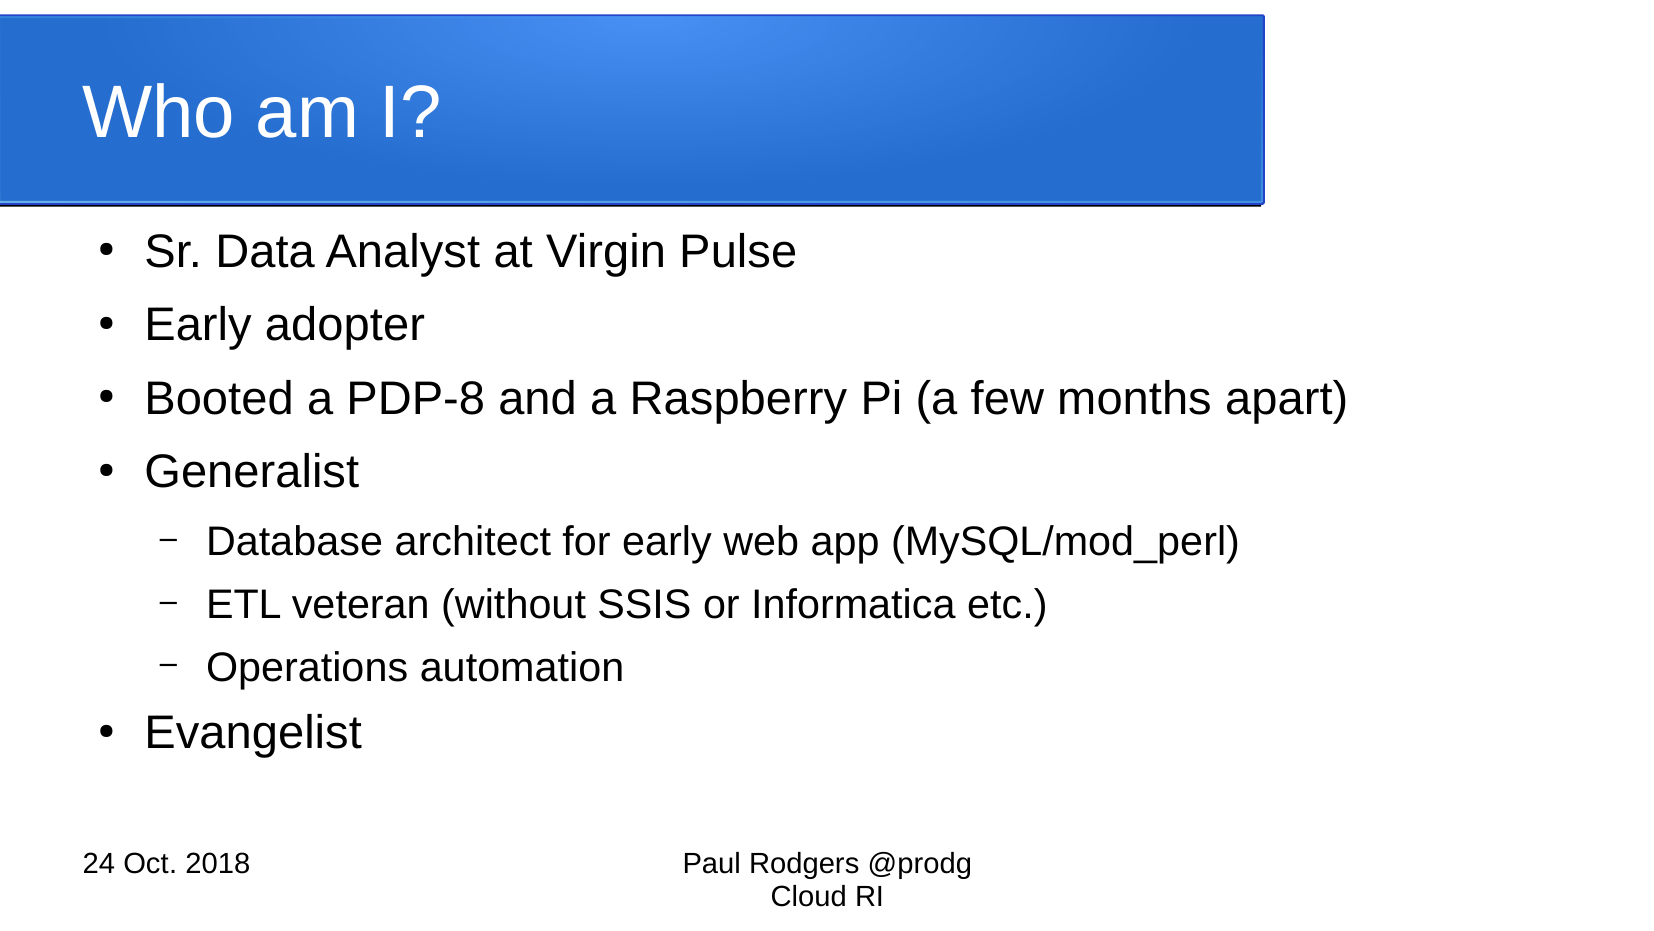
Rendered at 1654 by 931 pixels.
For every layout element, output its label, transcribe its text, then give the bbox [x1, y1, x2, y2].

title Who am I? [82, 35, 1235, 189]
list Sr. Data Analyst at Virgin Pulse Early adopter Booted a PDP-8 and a Raspberry Pi (a few months apart) Generalist Database architect for early web app (MySQL/mod_perl) ETL veteran (without SSIS or Informatica etc.) Operations automation Evangelist [82, 224, 1571, 764]
